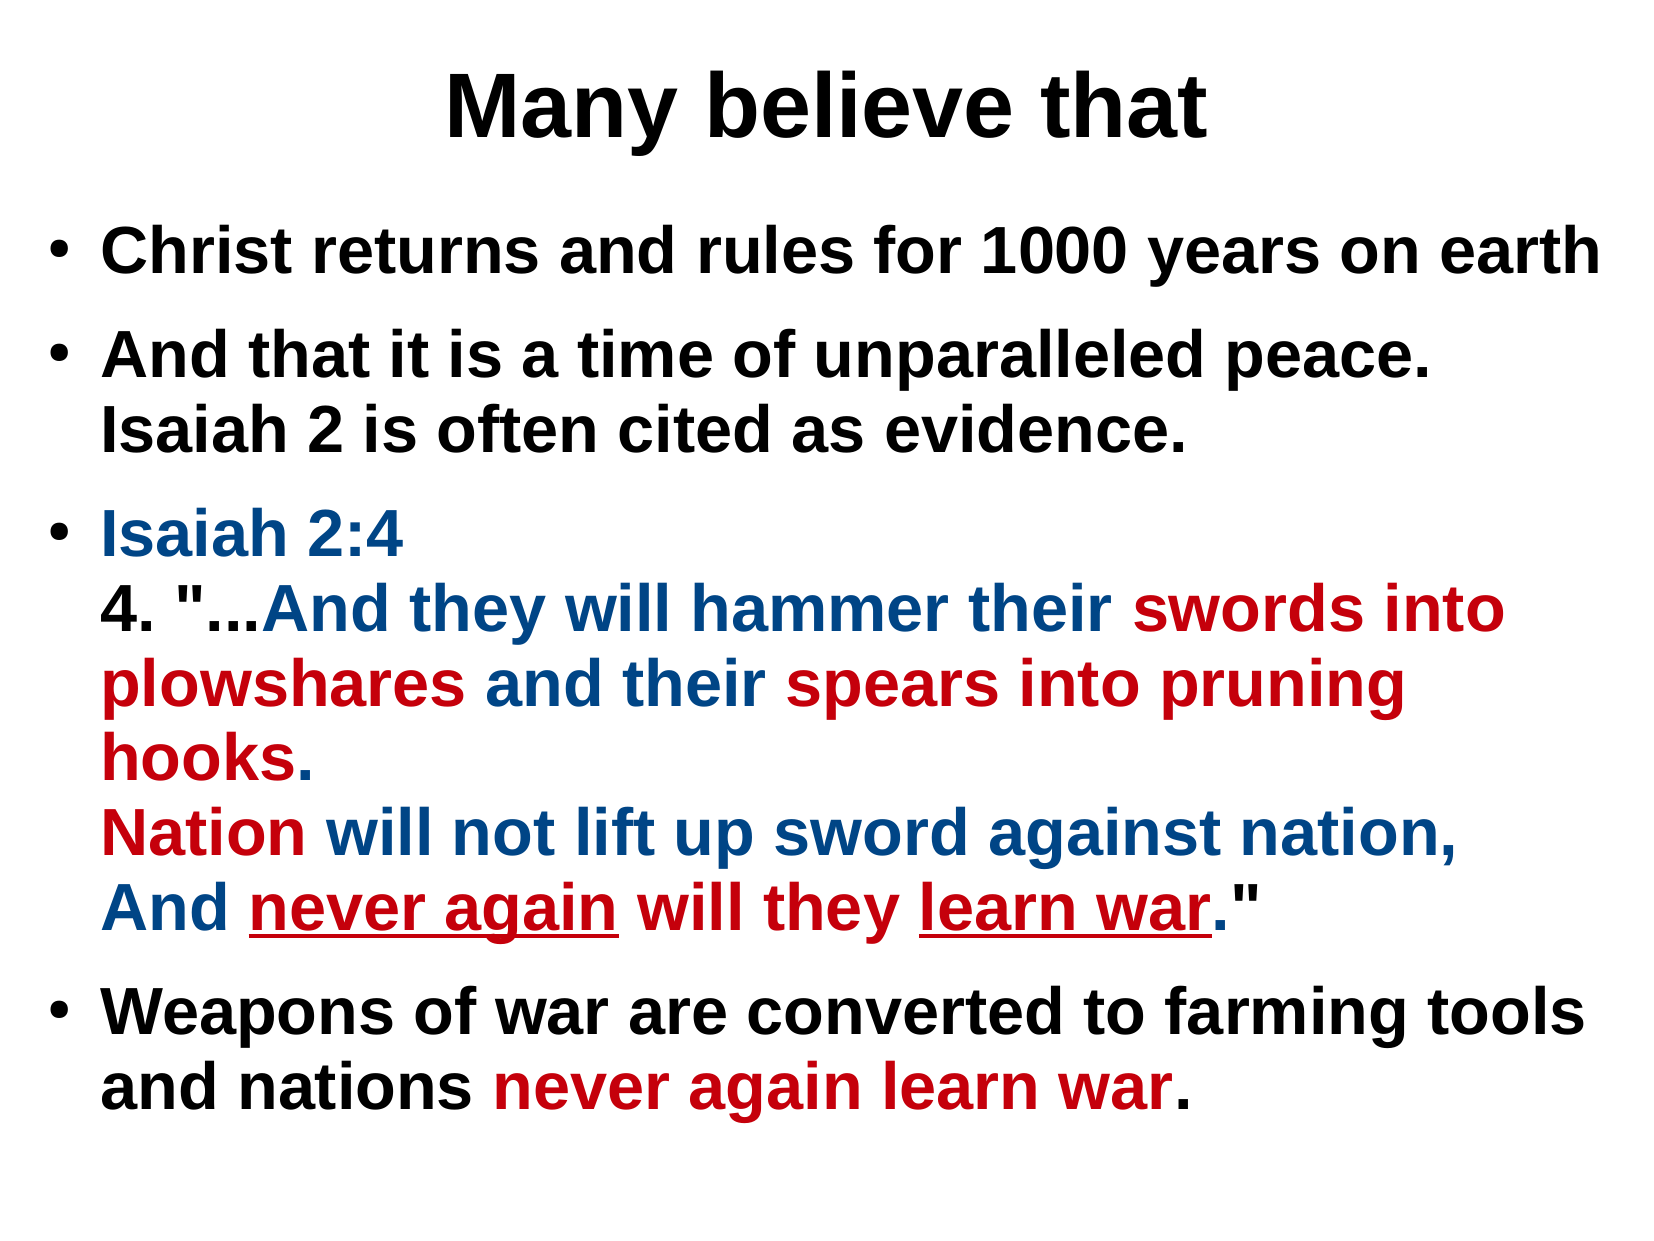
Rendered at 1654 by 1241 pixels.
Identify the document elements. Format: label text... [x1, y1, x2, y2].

list Christ returns and rules for 1000 years on earth And that it is a time of unparalleled peace. Isaiah 2 is often cited as evidence. Isaiah 2:4 4. "...And they will hammer their swords into plowshares and their spears into pruning hooks. Nation will not lift up sword against nation, And never again will they learn war." Weapons of war are converted to farming tools and nations never again learn war. [29, 212, 1630, 1241]
title Many believe that [82, 2, 1571, 210]
